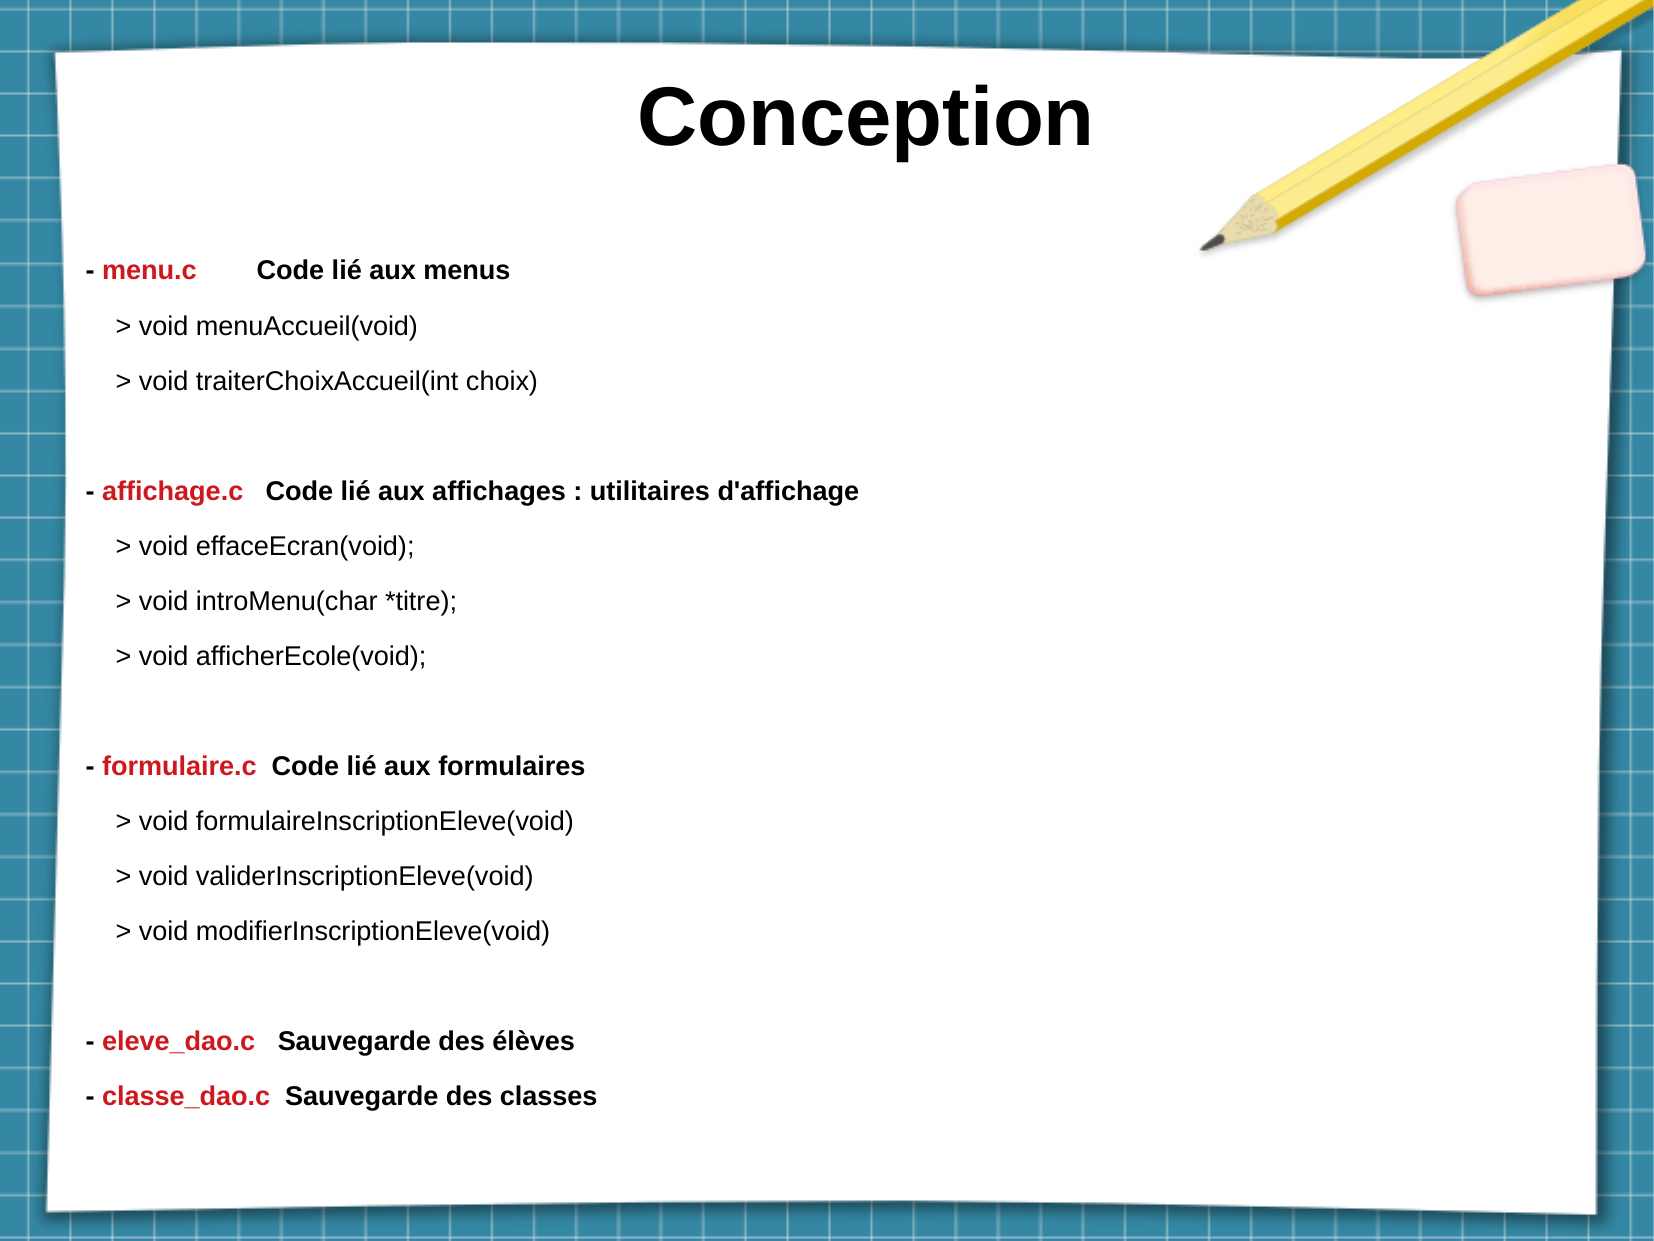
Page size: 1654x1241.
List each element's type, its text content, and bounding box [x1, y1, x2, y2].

text_box - menu.c Code lié aux menus > void menuAccueil(void) > void traiterChoixAccueil(int choix) - affichage.c Code lié aux affichages : utilitaires d'affichage > void effaceEcran(void); > void introMenu(char *titre); > void afficherEcole(void); - formulaire.c Code lié aux formulaires > void formulaireInscriptionEleve(void) > void validerInscriptionEleve(void) > void modifierInscriptionEleve(void) - eleve_dao.c Sauvegarde des élèves - classe_dao.c Sauvegarde des classes [70, 248, 1571, 1229]
picture [0, 0, 1654, 1241]
text_box Conception [106, 62, 1501, 171]
